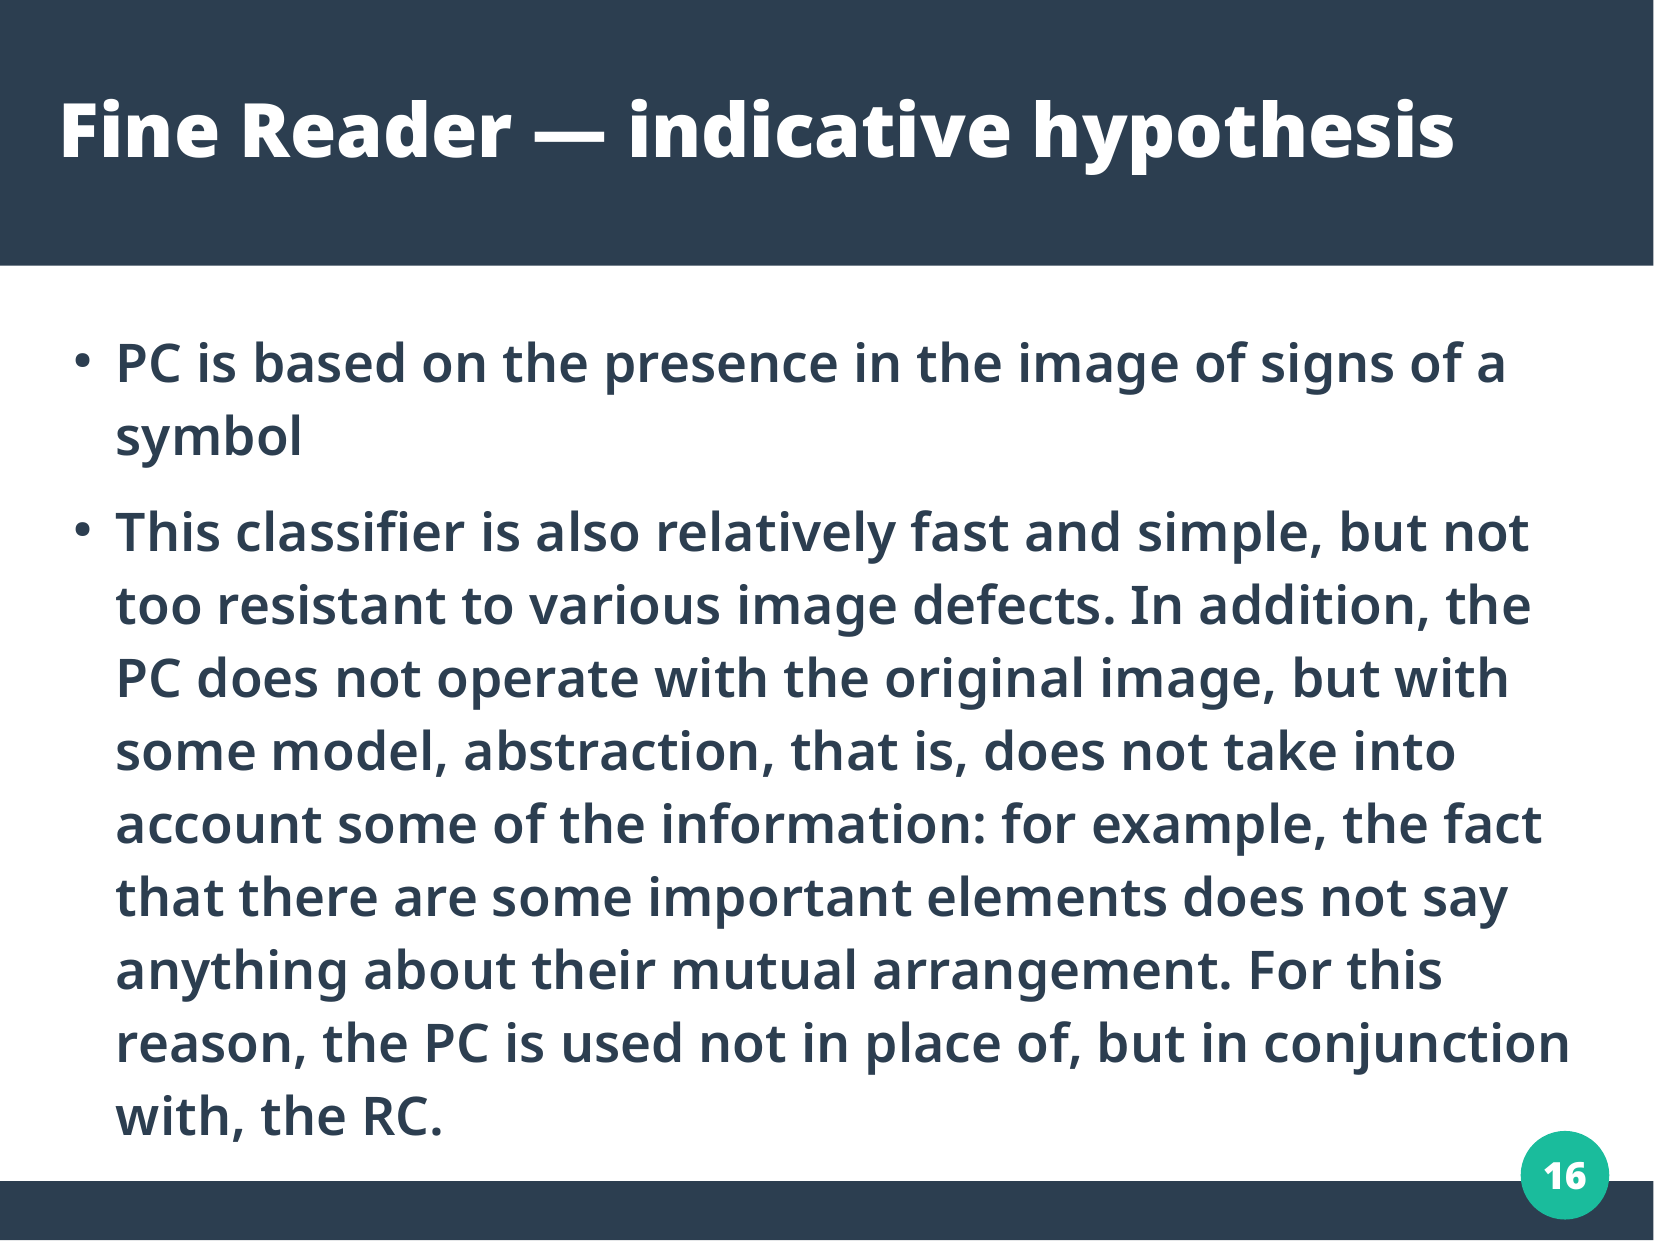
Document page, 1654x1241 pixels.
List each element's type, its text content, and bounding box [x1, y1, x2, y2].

title Fine Reader — indicative hypothesis [59, 49, 1595, 207]
list PC is based on the presence in the image of signs of a symbol This classifier is also relatively fast and simple, but not too resistant to various image defects. In addition, the PC does not operate with the original image, but with some model, abstraction, that is, does not take into account some of the information: for example, the fact that there are some important elements does not say anything about their mutual arrangement. For this reason, the PC is used not in place of, but in conjunction with, the RC. [59, 324, 1595, 1152]
